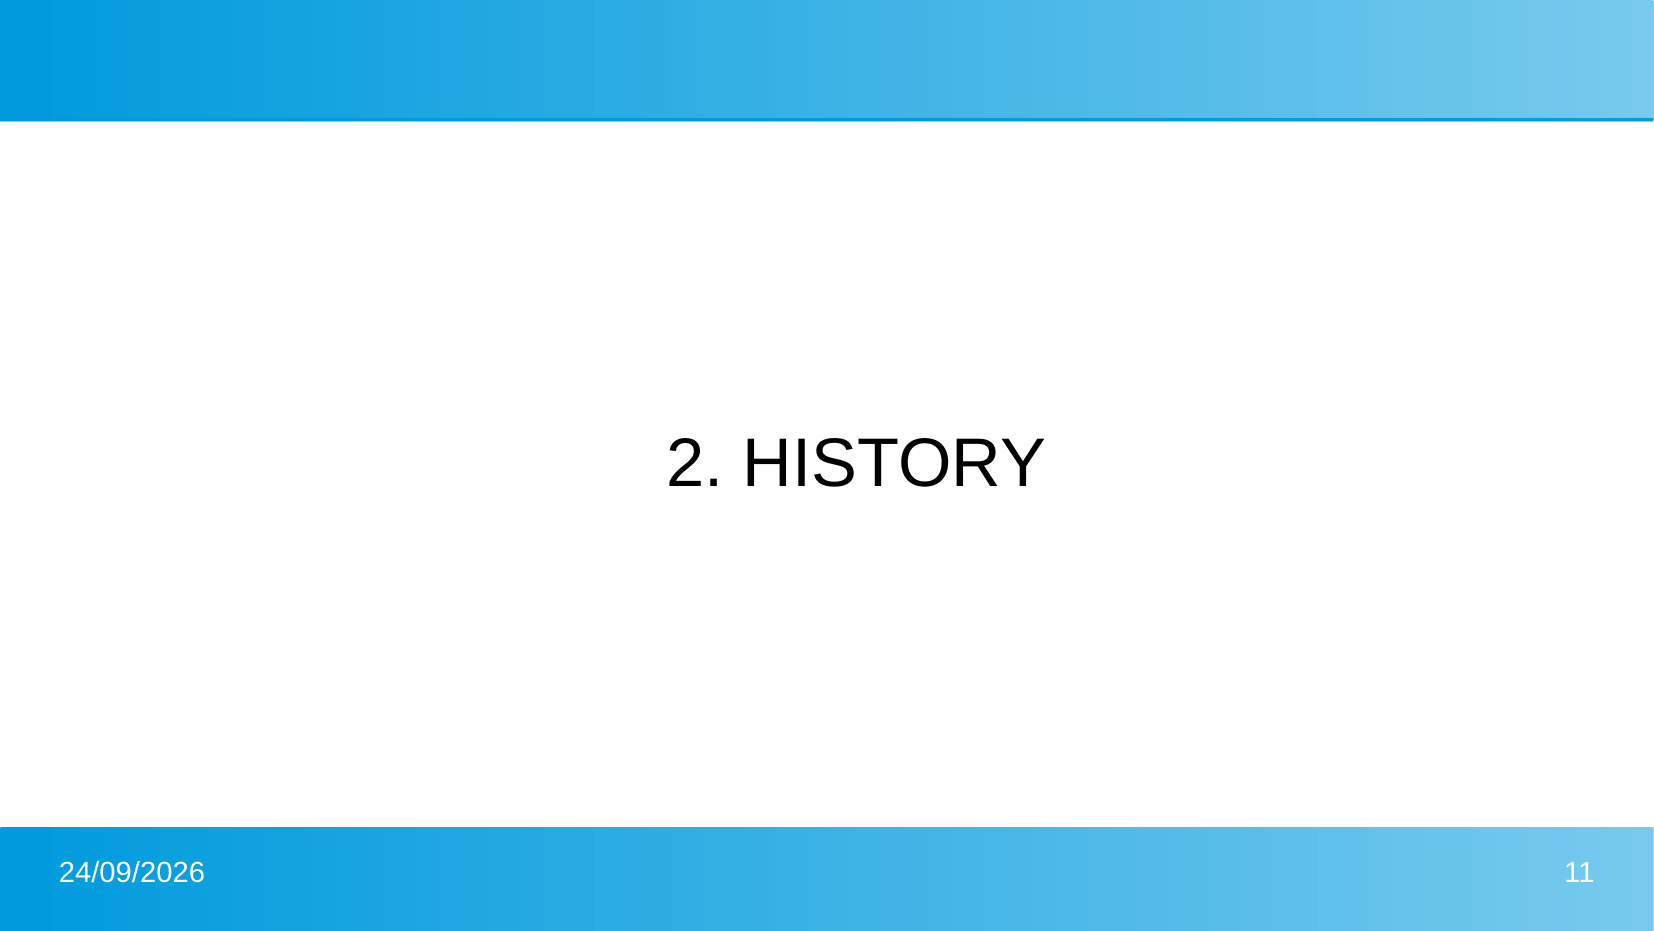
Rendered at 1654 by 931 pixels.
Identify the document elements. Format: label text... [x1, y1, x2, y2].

title 2. HISTORY [88, 423, 1625, 502]
